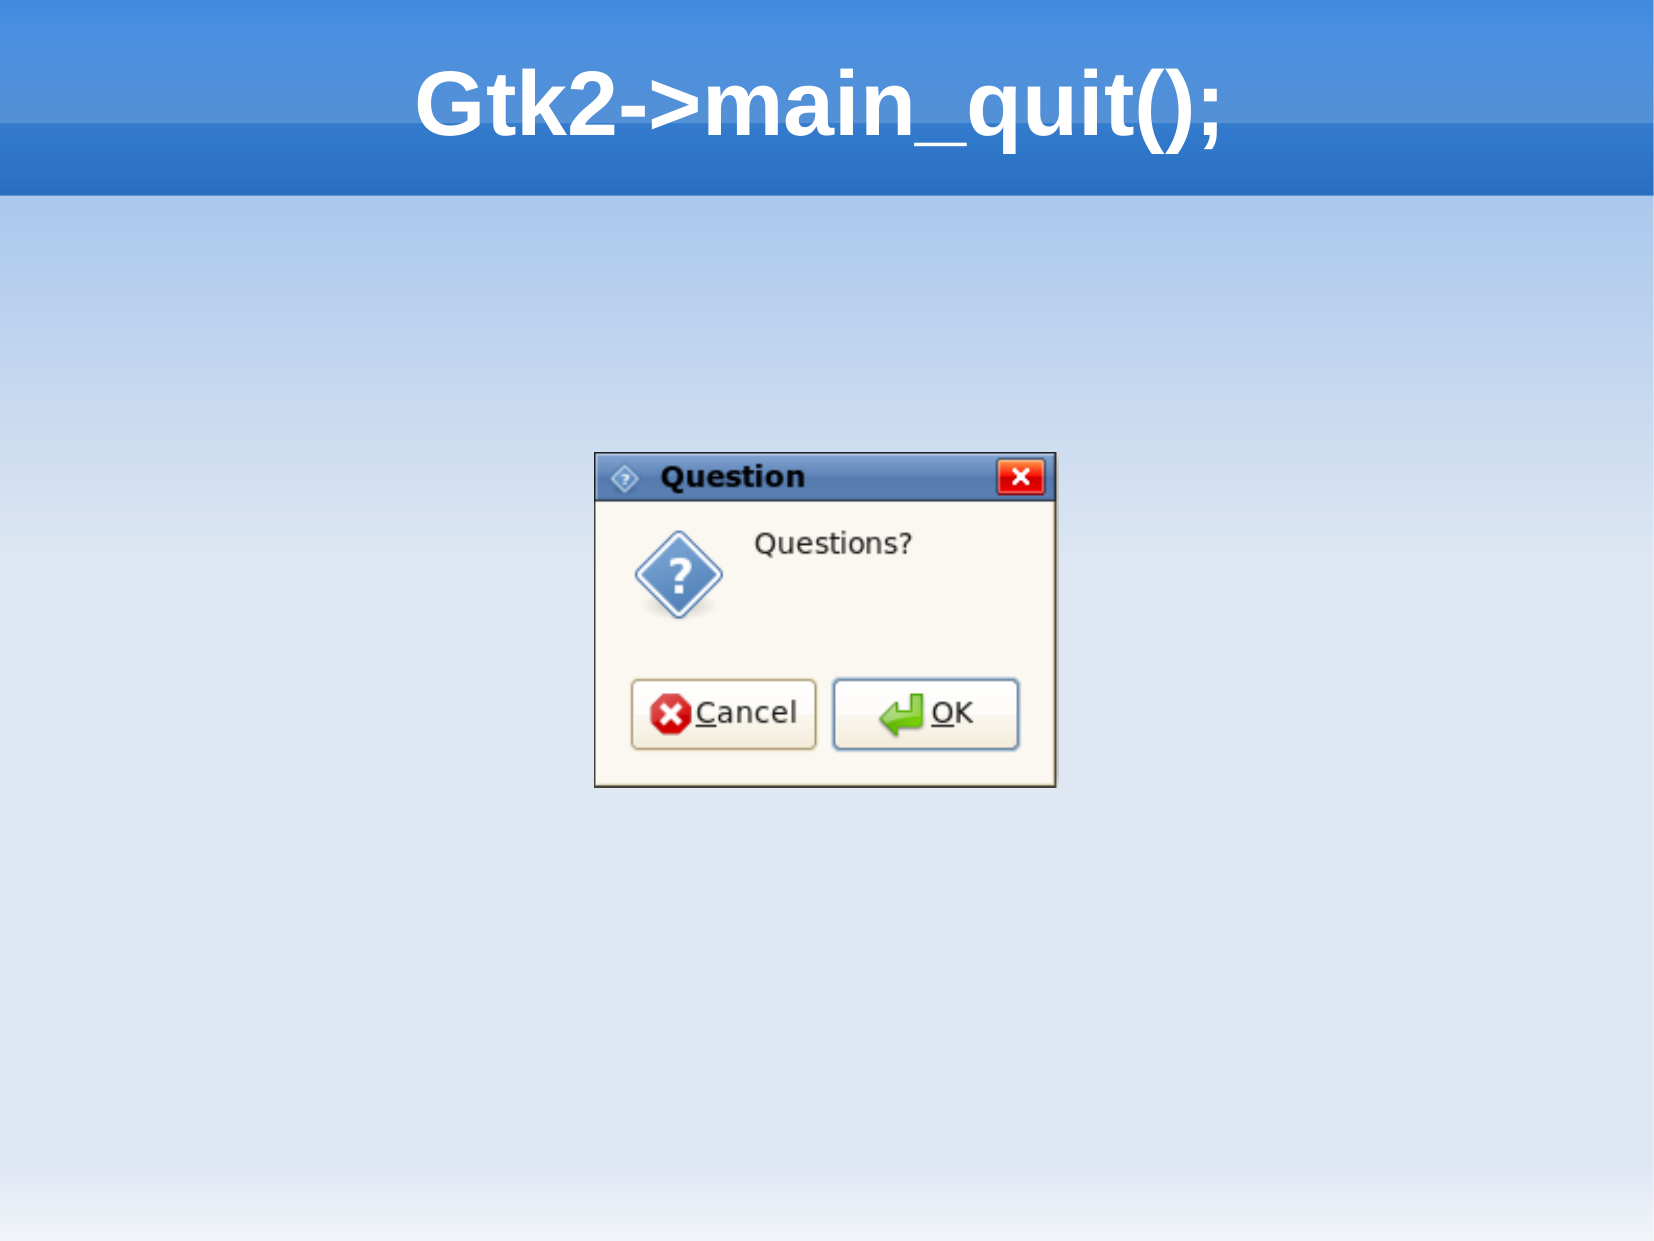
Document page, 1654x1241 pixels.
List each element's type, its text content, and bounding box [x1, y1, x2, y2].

title Gtk2->main_quit(); [76, 0, 1565, 208]
picture [0, 0, 1654, 1241]
